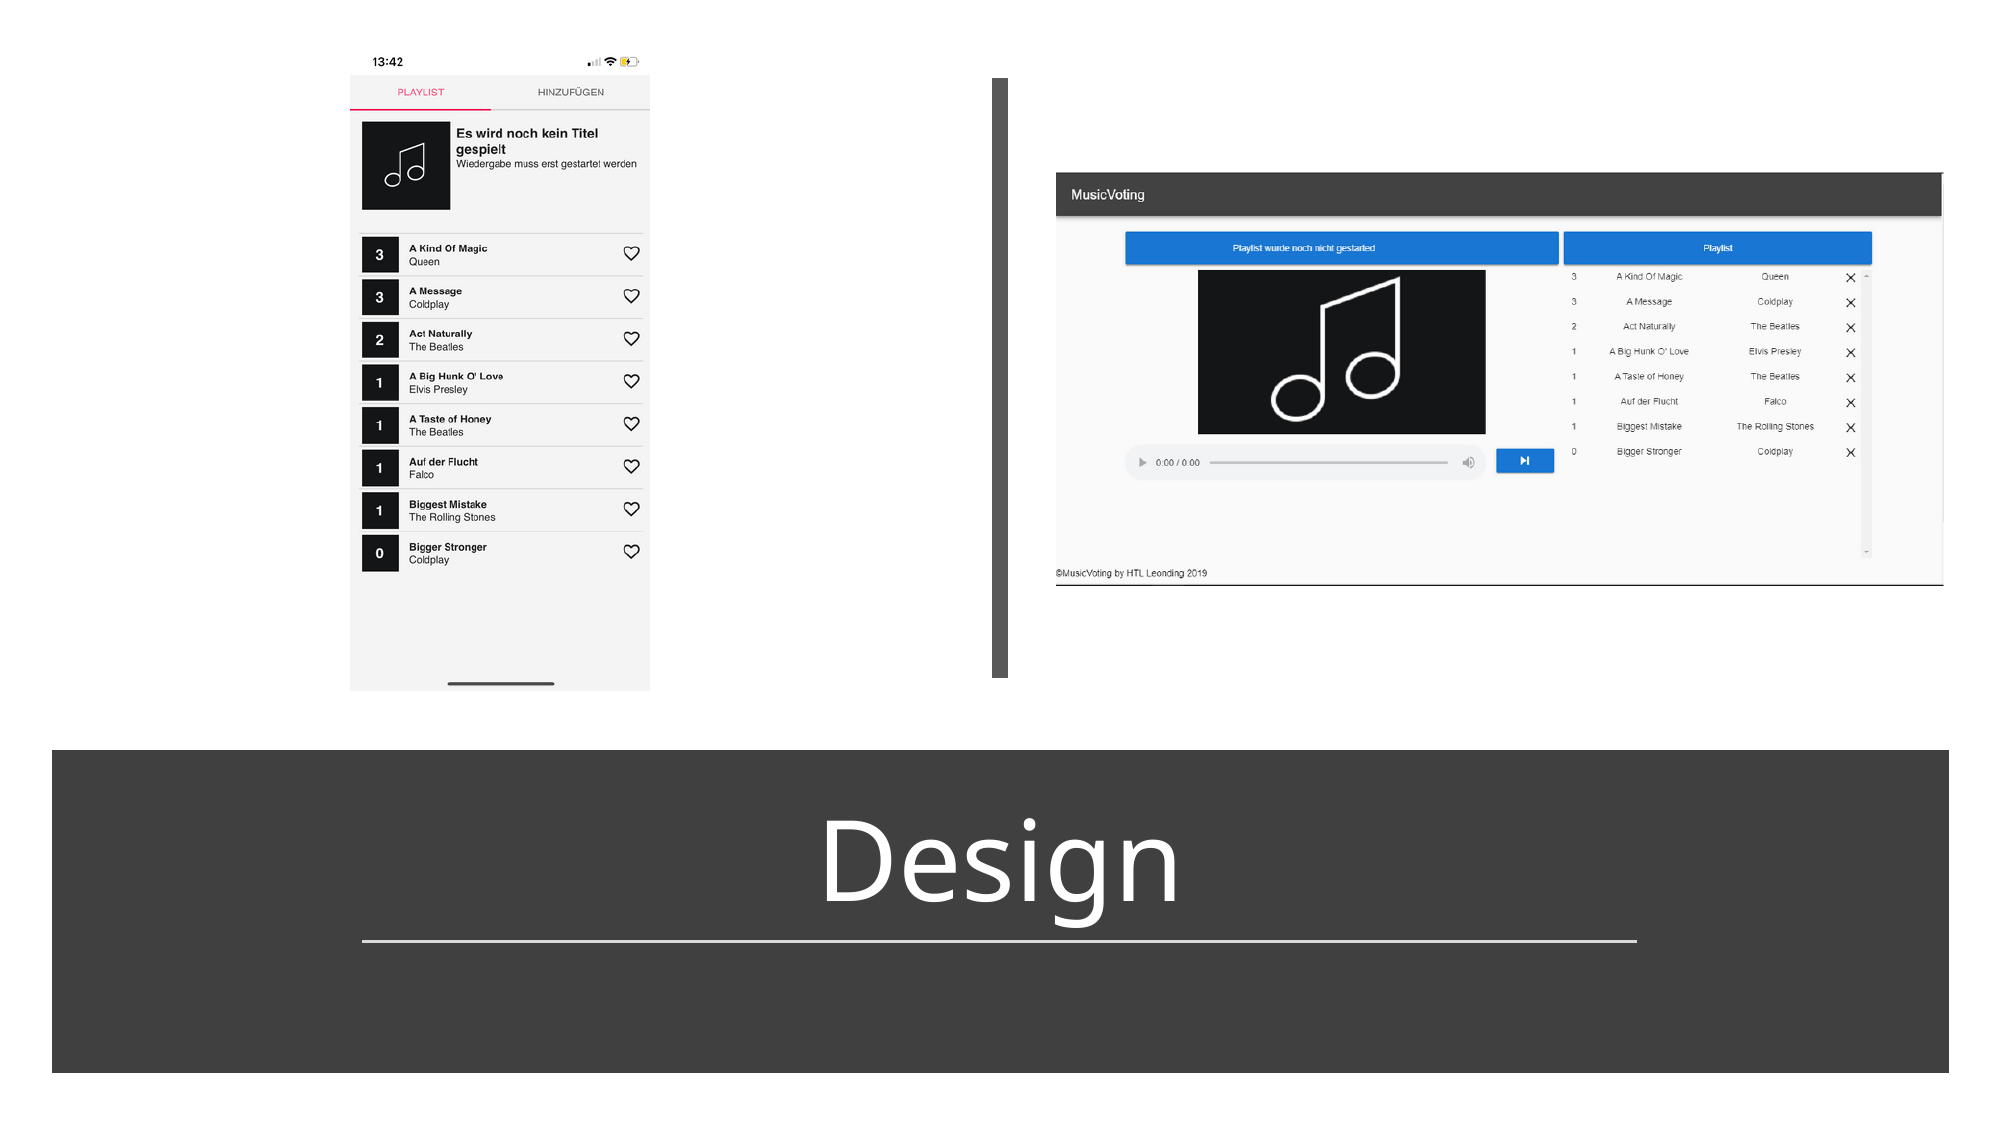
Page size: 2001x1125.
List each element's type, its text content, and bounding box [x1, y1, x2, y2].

title Design [86, 780, 1914, 933]
text_box [62, 760, 1938, 1063]
picture [350, 50, 650, 707]
picture [1052, 168, 1948, 589]
